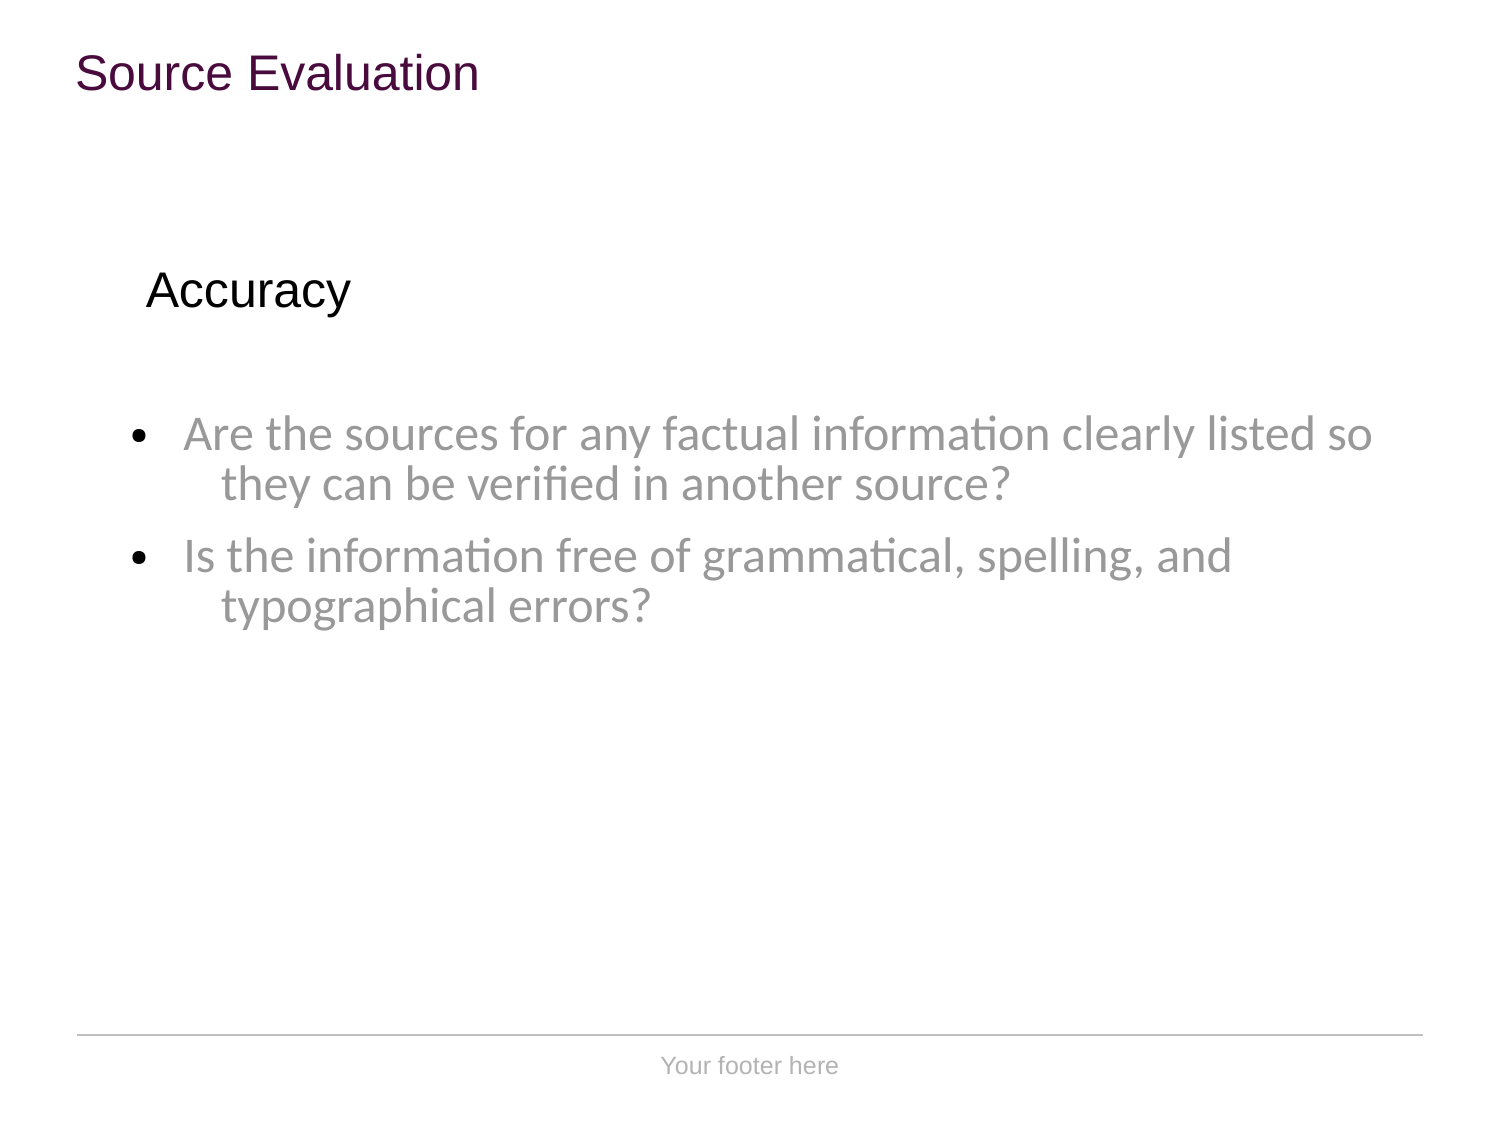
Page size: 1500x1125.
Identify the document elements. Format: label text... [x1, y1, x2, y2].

title Source Evaluation [75, 45, 1425, 233]
list Accuracy Are the sources for any factual information clearly listed so they can be verified in another source? Is the information free of grammatical, spelling, and typographical errors? [75, 262, 1425, 1005]
